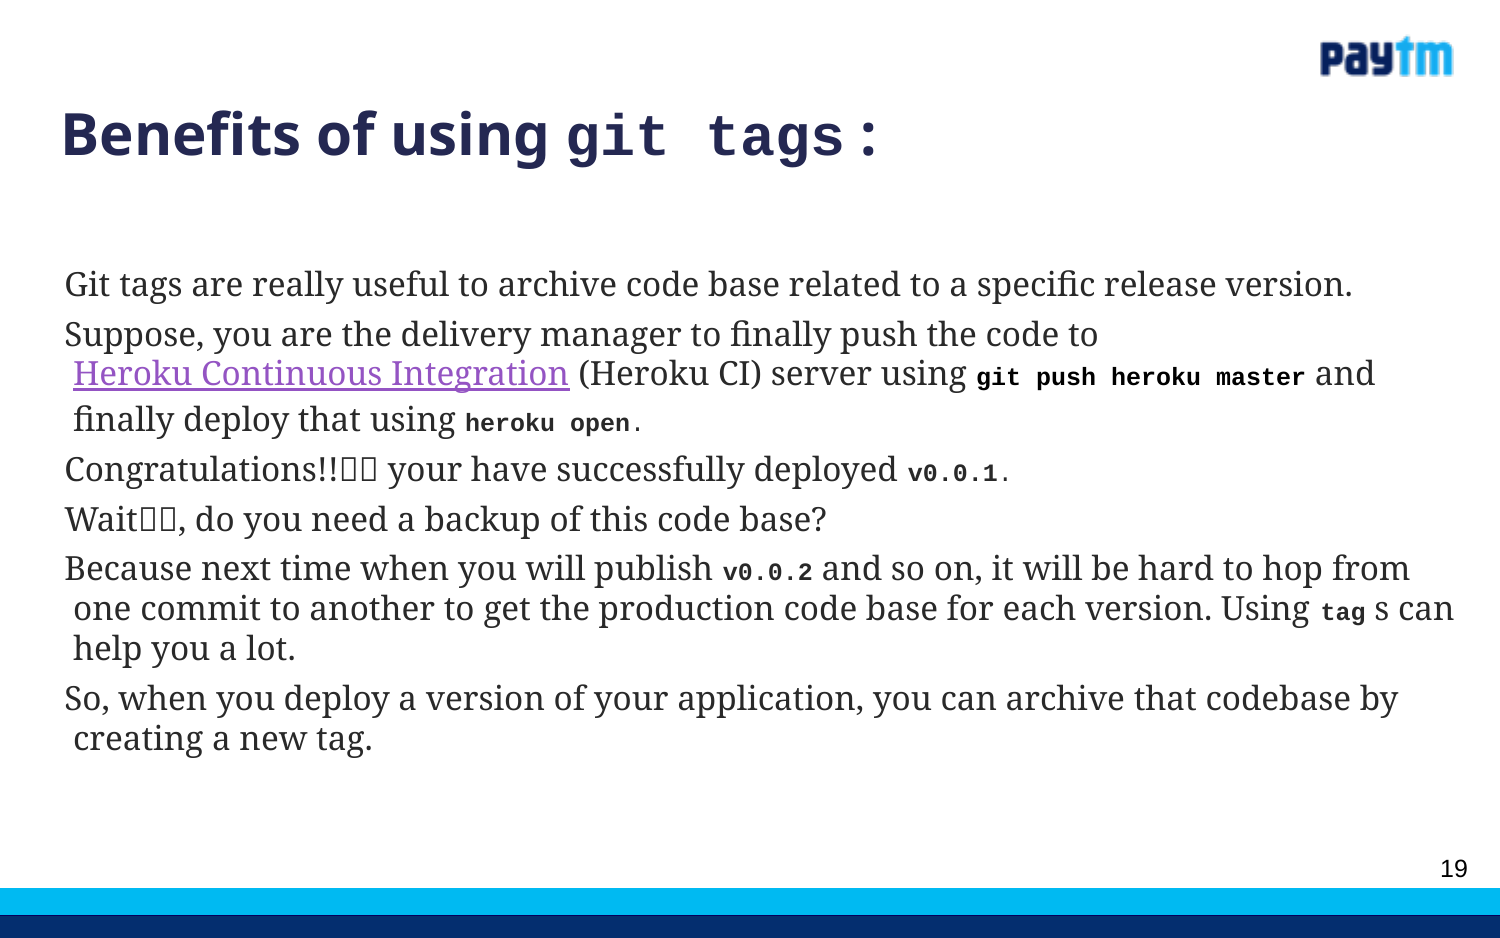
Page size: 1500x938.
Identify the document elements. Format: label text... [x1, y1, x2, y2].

title Benefits of using git tags : [45, 64, 1396, 200]
picture [1319, 33, 1456, 79]
picture [0, 916, 1500, 938]
slide_number 1 [1383, 845, 1484, 891]
list Git tags are really useful to archive code base related to a specific release version. Suppose, you are the delivery manager to finally push the code to Heroku Continuous Integration (Heroku CI) server using git push heroku master and finally deploy that using heroku open. Congratulations!!🤝🤝 your have successfully deployed v0.0.1. Wait🧐🧐, do you need a backup of this code base? Because next time when you will publish v0.0.2 and so on, it will be hard to hop from one commit to another to get the production code base for each version. Using tag s can help you a lot. So, when you deploy a version of your application, you can archive that codebase by creating a new tag. [28, 200, 1472, 867]
